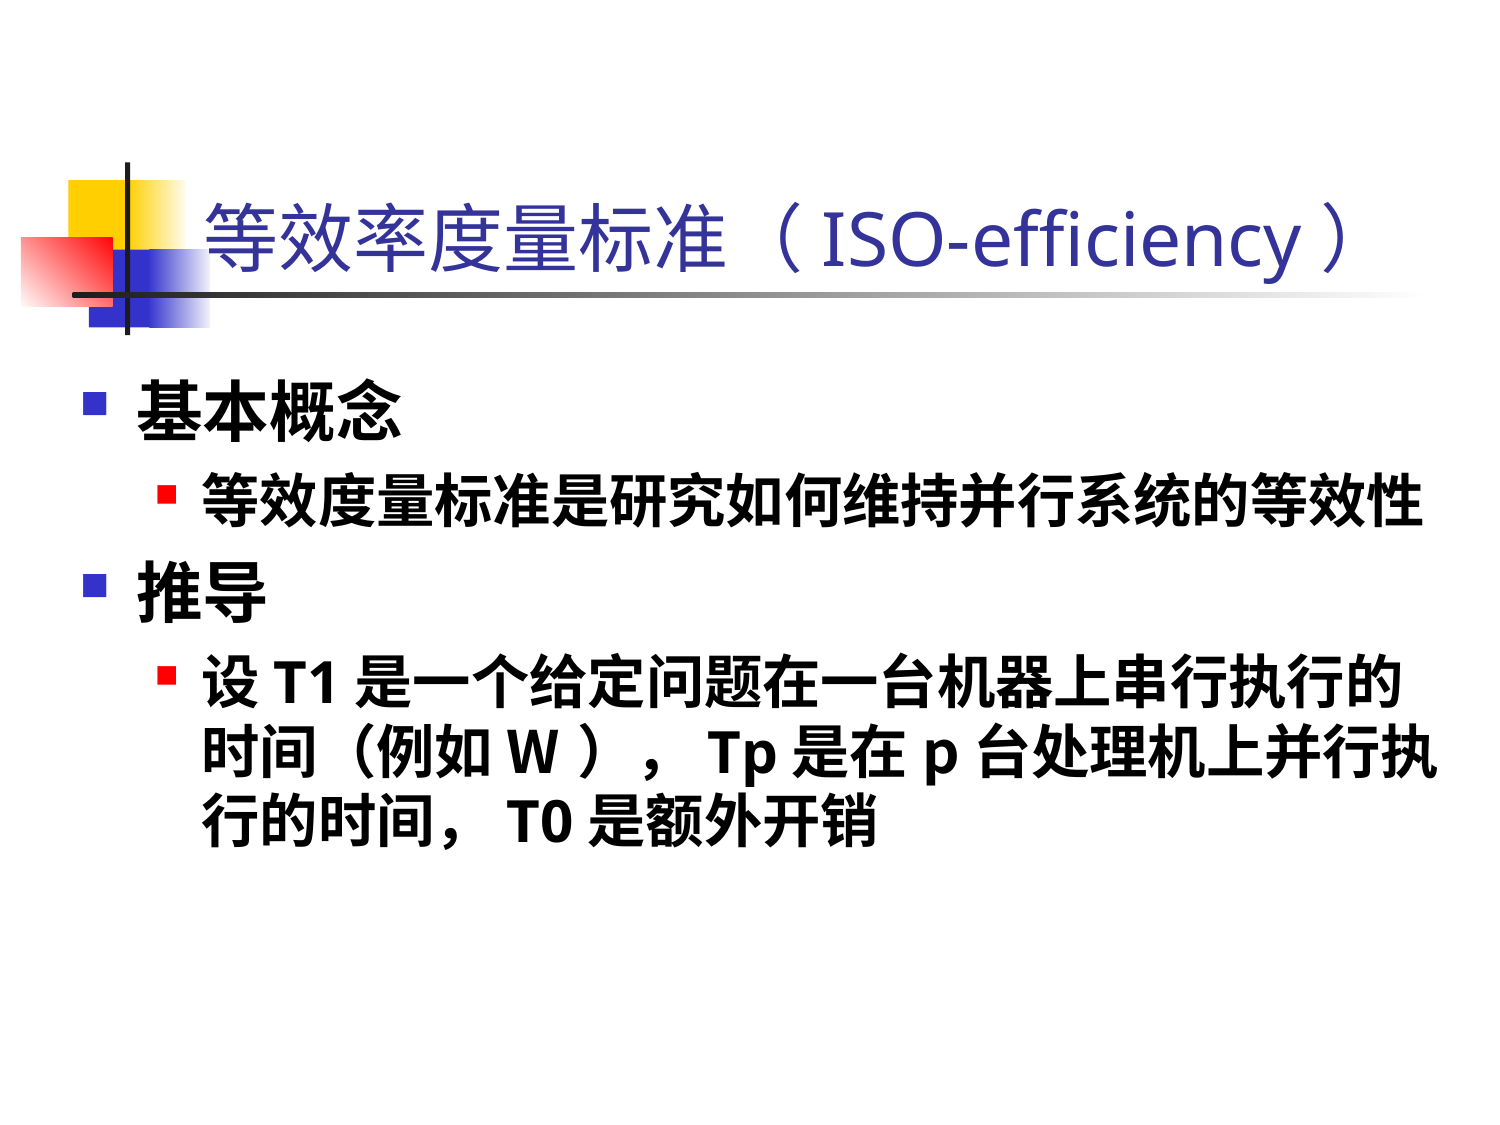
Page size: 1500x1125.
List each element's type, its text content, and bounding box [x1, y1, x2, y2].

title 等效率度量标准（ISO-efficiency） [188, 101, 1468, 289]
list 基本概念 等效度量标准是研究如何维持并行系统的等效性 推导 设T1是一个给定问题在一台机器上串行执行的时间（例如W），Tp是在p台处理机上并行执行的时间，T0是额外开销 [64, 361, 1459, 1037]
